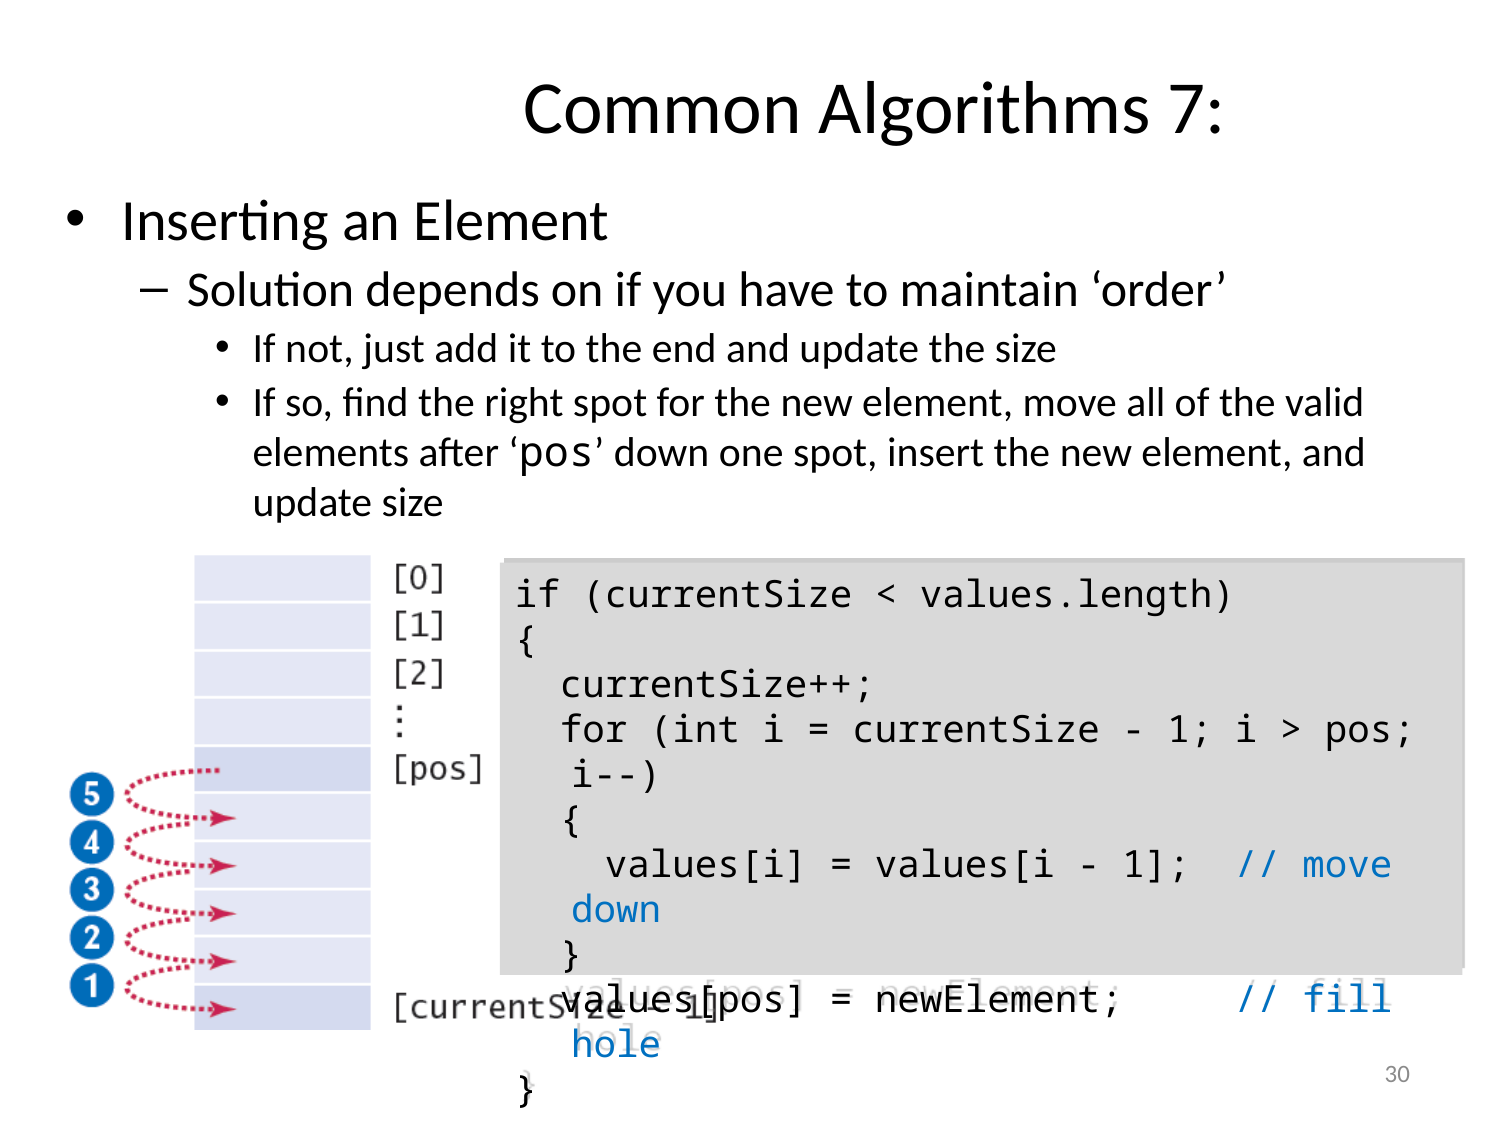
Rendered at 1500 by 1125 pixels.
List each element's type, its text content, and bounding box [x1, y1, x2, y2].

title Common Algorithms 7: [275, 45, 1475, 163]
text_box if (currentSize < values.length) { currentSize++; for (int i = currentSize - 1; i > pos; i--) { values[i] = values[i - 1]; // move down } values[pos] = newElement; // fill hole } [499, 562, 1463, 975]
picture [37, 537, 726, 1030]
list Inserting an Element Solution depends on if you have to maintain ‘order’ If not, just add it to the end and update the size If so, find the right spot for the new element, move all of the valid elements after ‘pos’ down one spot, insert the new element, and update size [50, 975, 1425, 1063]
slide_number <number> [1074, 1042, 1425, 1103]
list Inserting an Element Solution depends on if you have to maintain ‘order’ If not, just add it to the end and update the size If so, find the right spot for the new element, move all of the valid elements after ‘pos’ down one spot, insert the new element, and update size [50, 174, 1425, 562]
